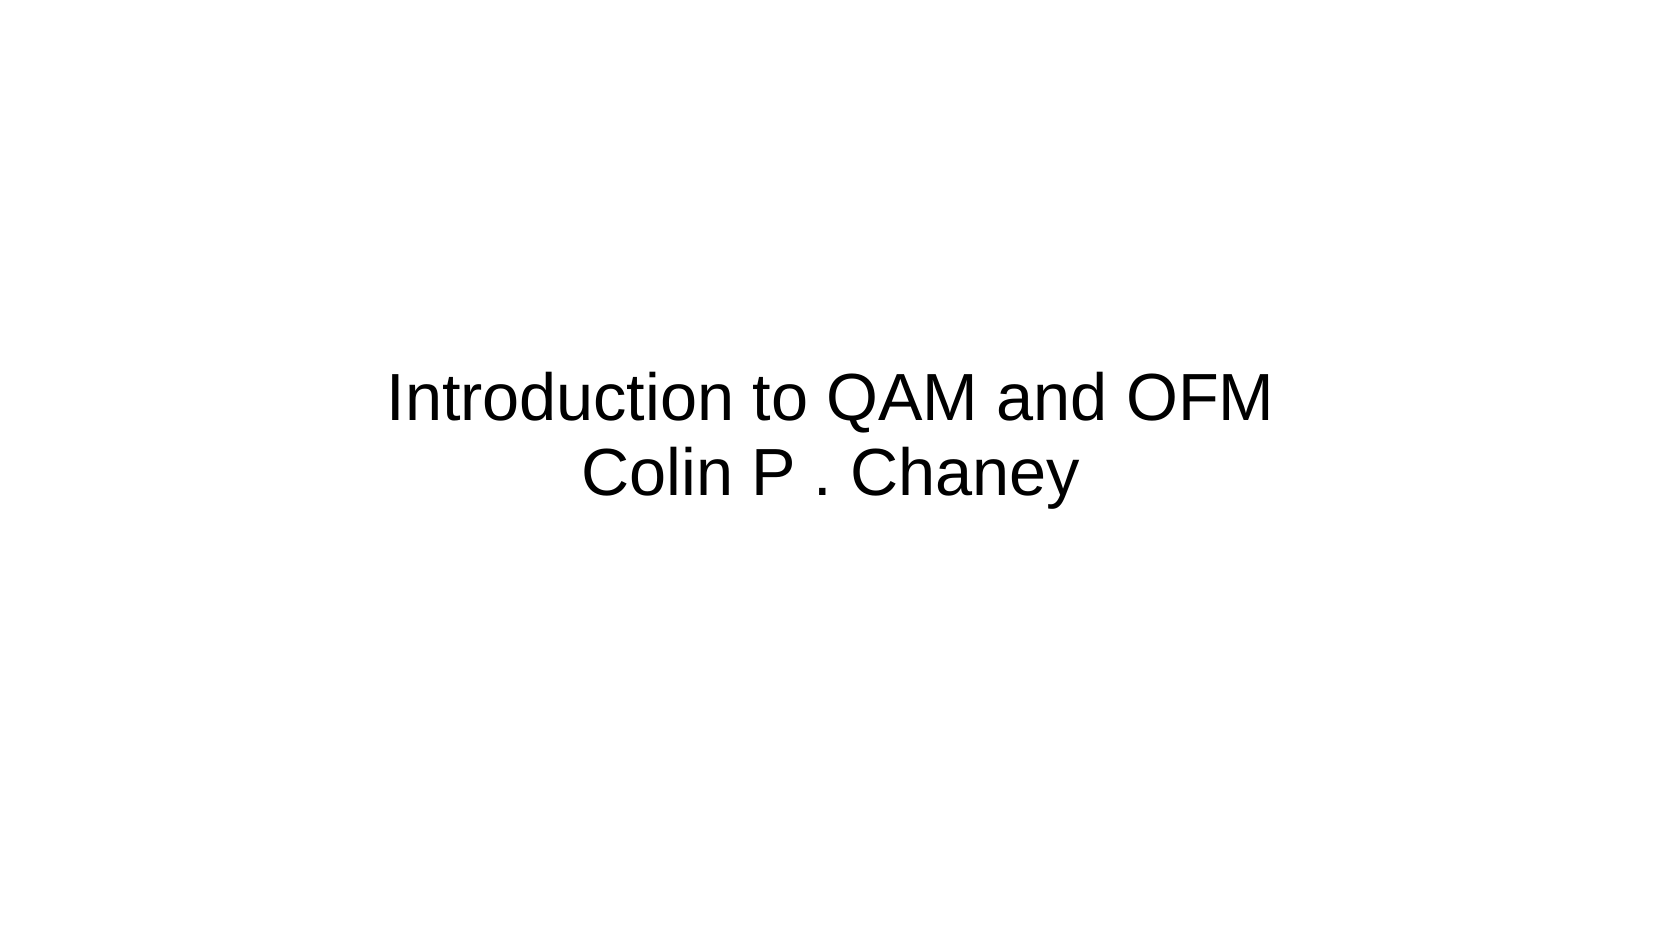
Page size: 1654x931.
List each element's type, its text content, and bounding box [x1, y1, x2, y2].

subtitle Introduction to QAM and OFM Colin P . Chaney [86, 75, 1576, 795]
